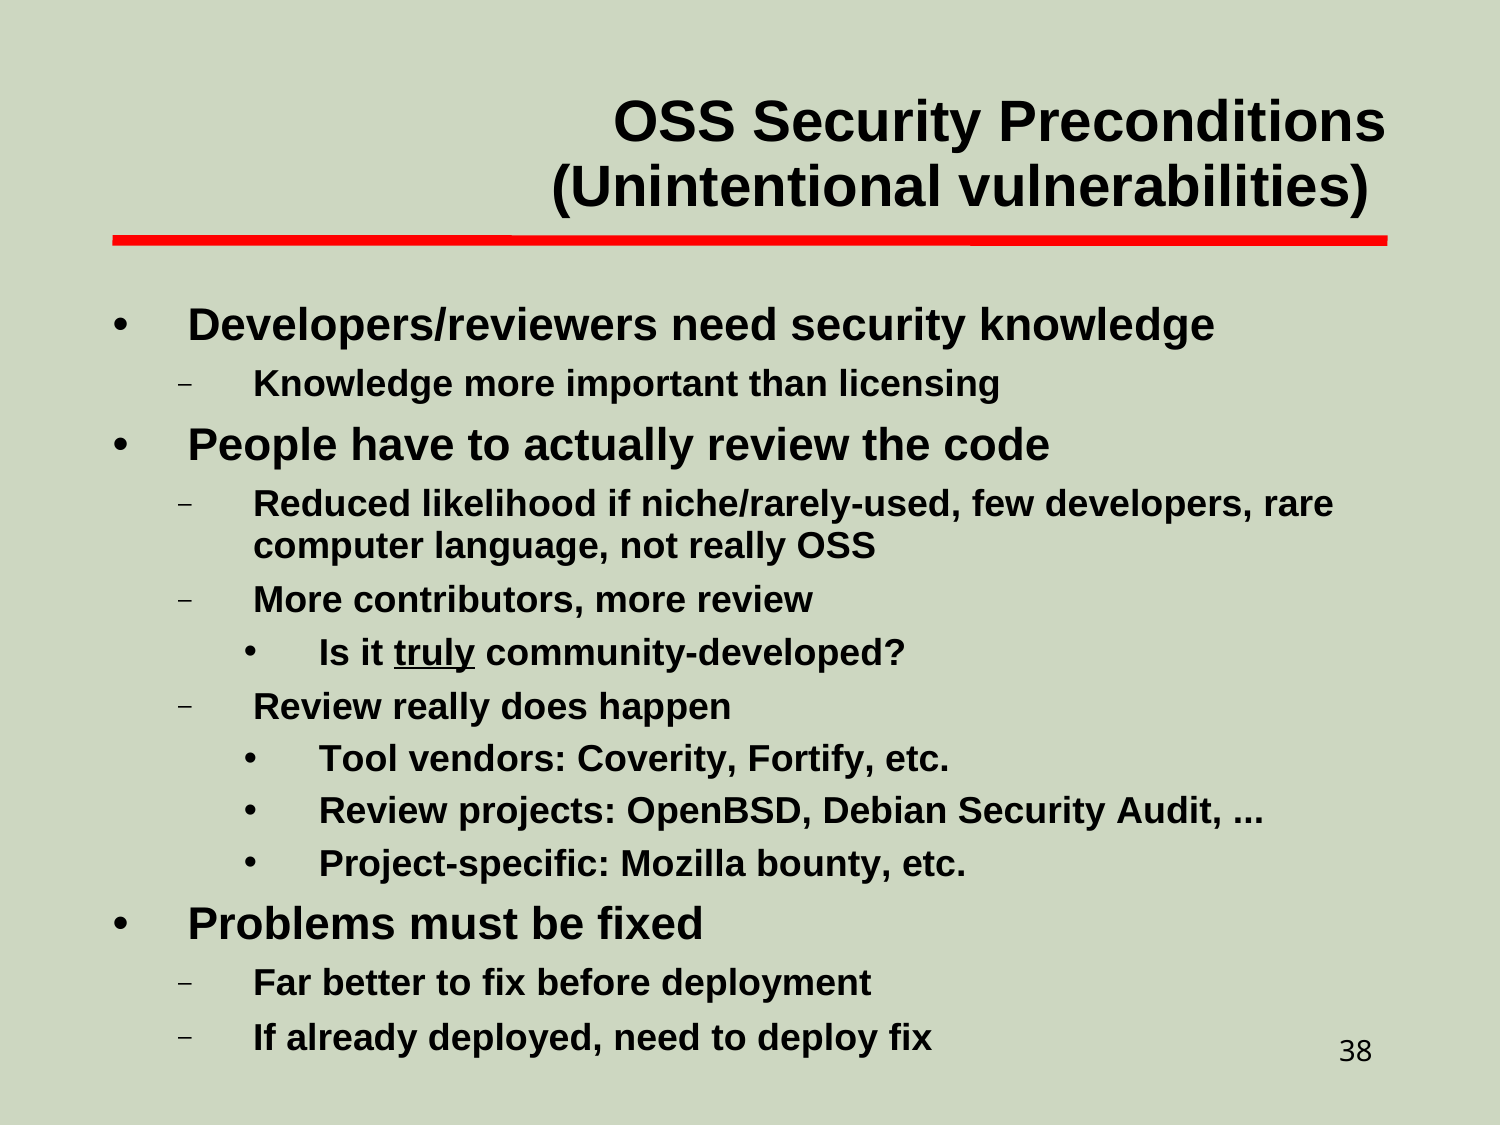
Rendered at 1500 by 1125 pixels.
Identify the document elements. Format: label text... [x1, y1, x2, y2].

title OSS Security Preconditions (Unintentional vulnerabilities) [337, 85, 1388, 224]
list Developers/reviewers need security knowledge Knowledge more important than licensing People have to actually review the code Reduced likelihood if niche/rarely-used, few developers, rare computer language, not really OSS More contributors, more review Is it truly community-developed? Review really does happen Tool vendors: Coverity, Fortify, etc. Review projects: OpenBSD, Debian Security Audit, ... Project-specific: Mozilla bounty, etc. Problems must be fixed Far better to fix before deployment If already deployed, need to deploy fix [112, 299, 1388, 1098]
